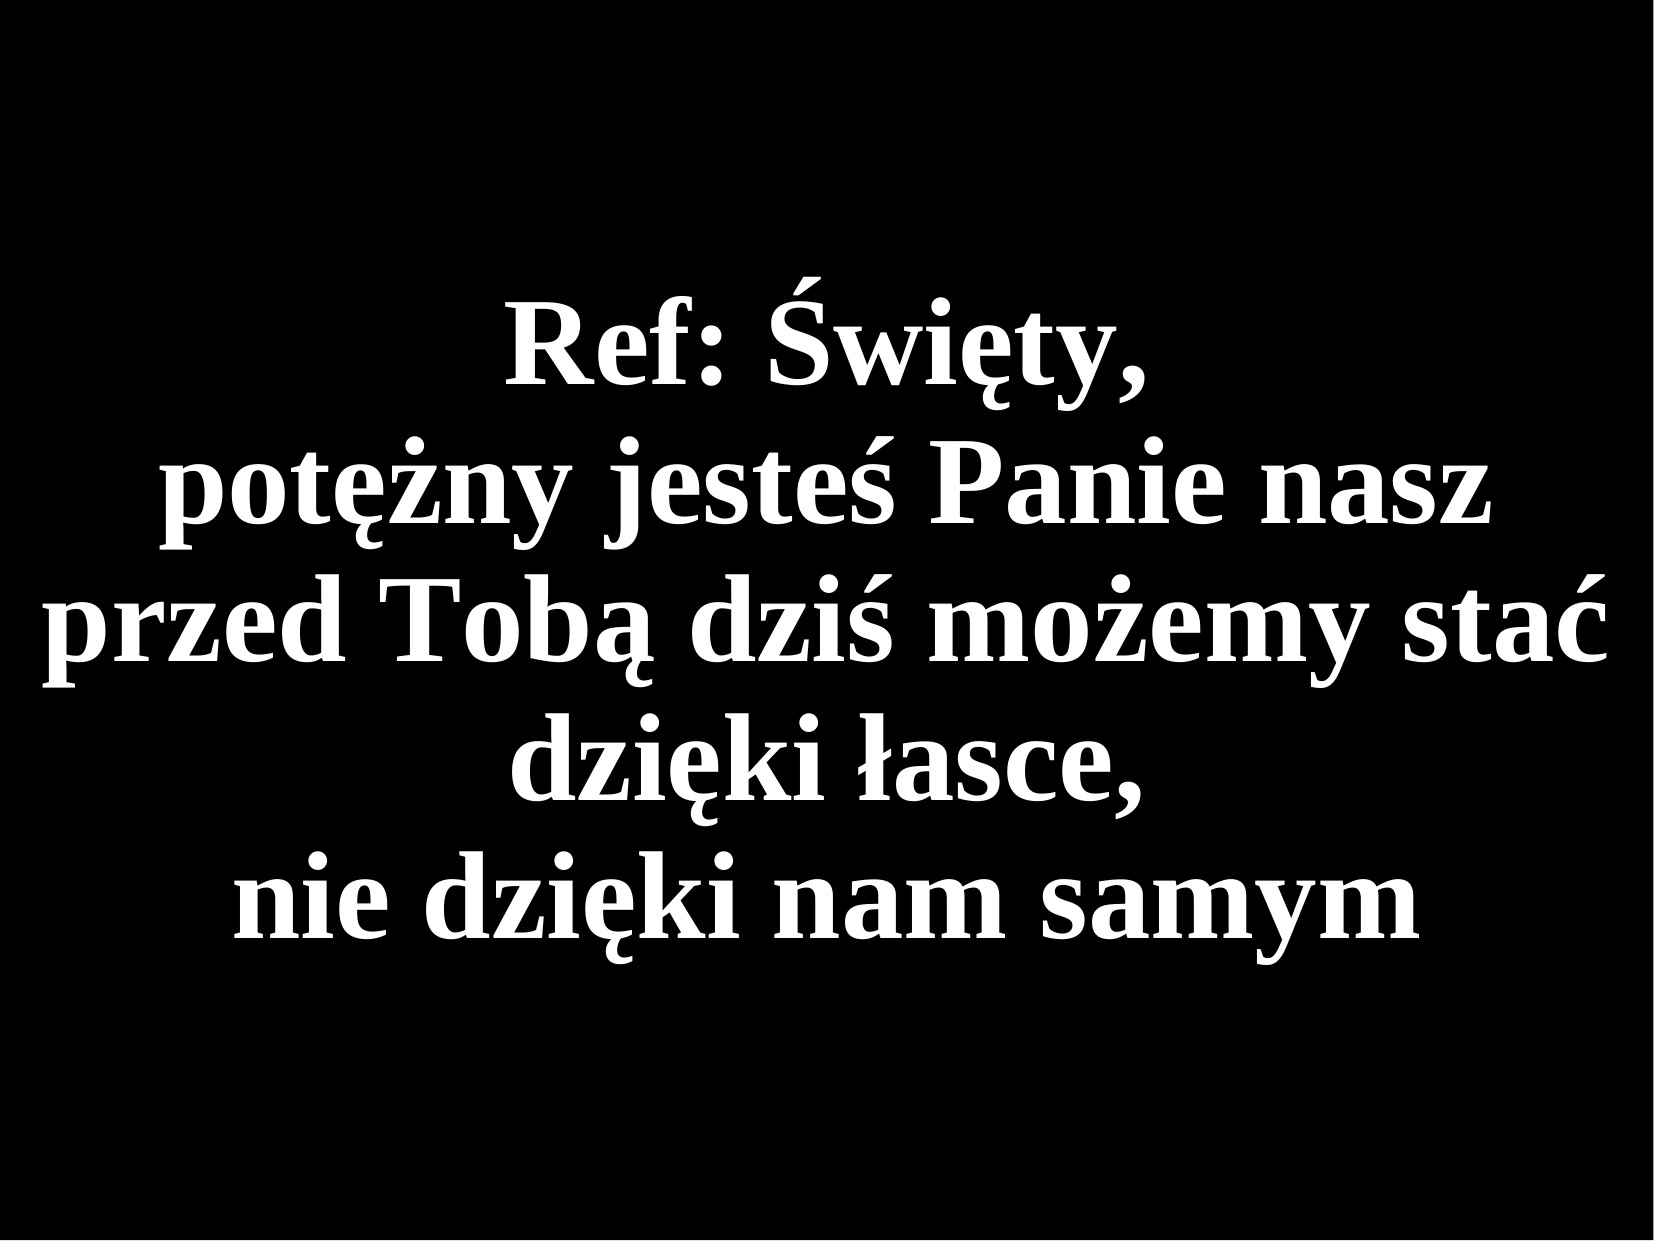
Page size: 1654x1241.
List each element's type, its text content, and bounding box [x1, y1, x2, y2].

title Ref: Święty, potężny jesteś Panie nasz przed Tobą dziś możemy stać dzięki łasce, nie dzięki nam samym [0, 0, 1654, 1241]
